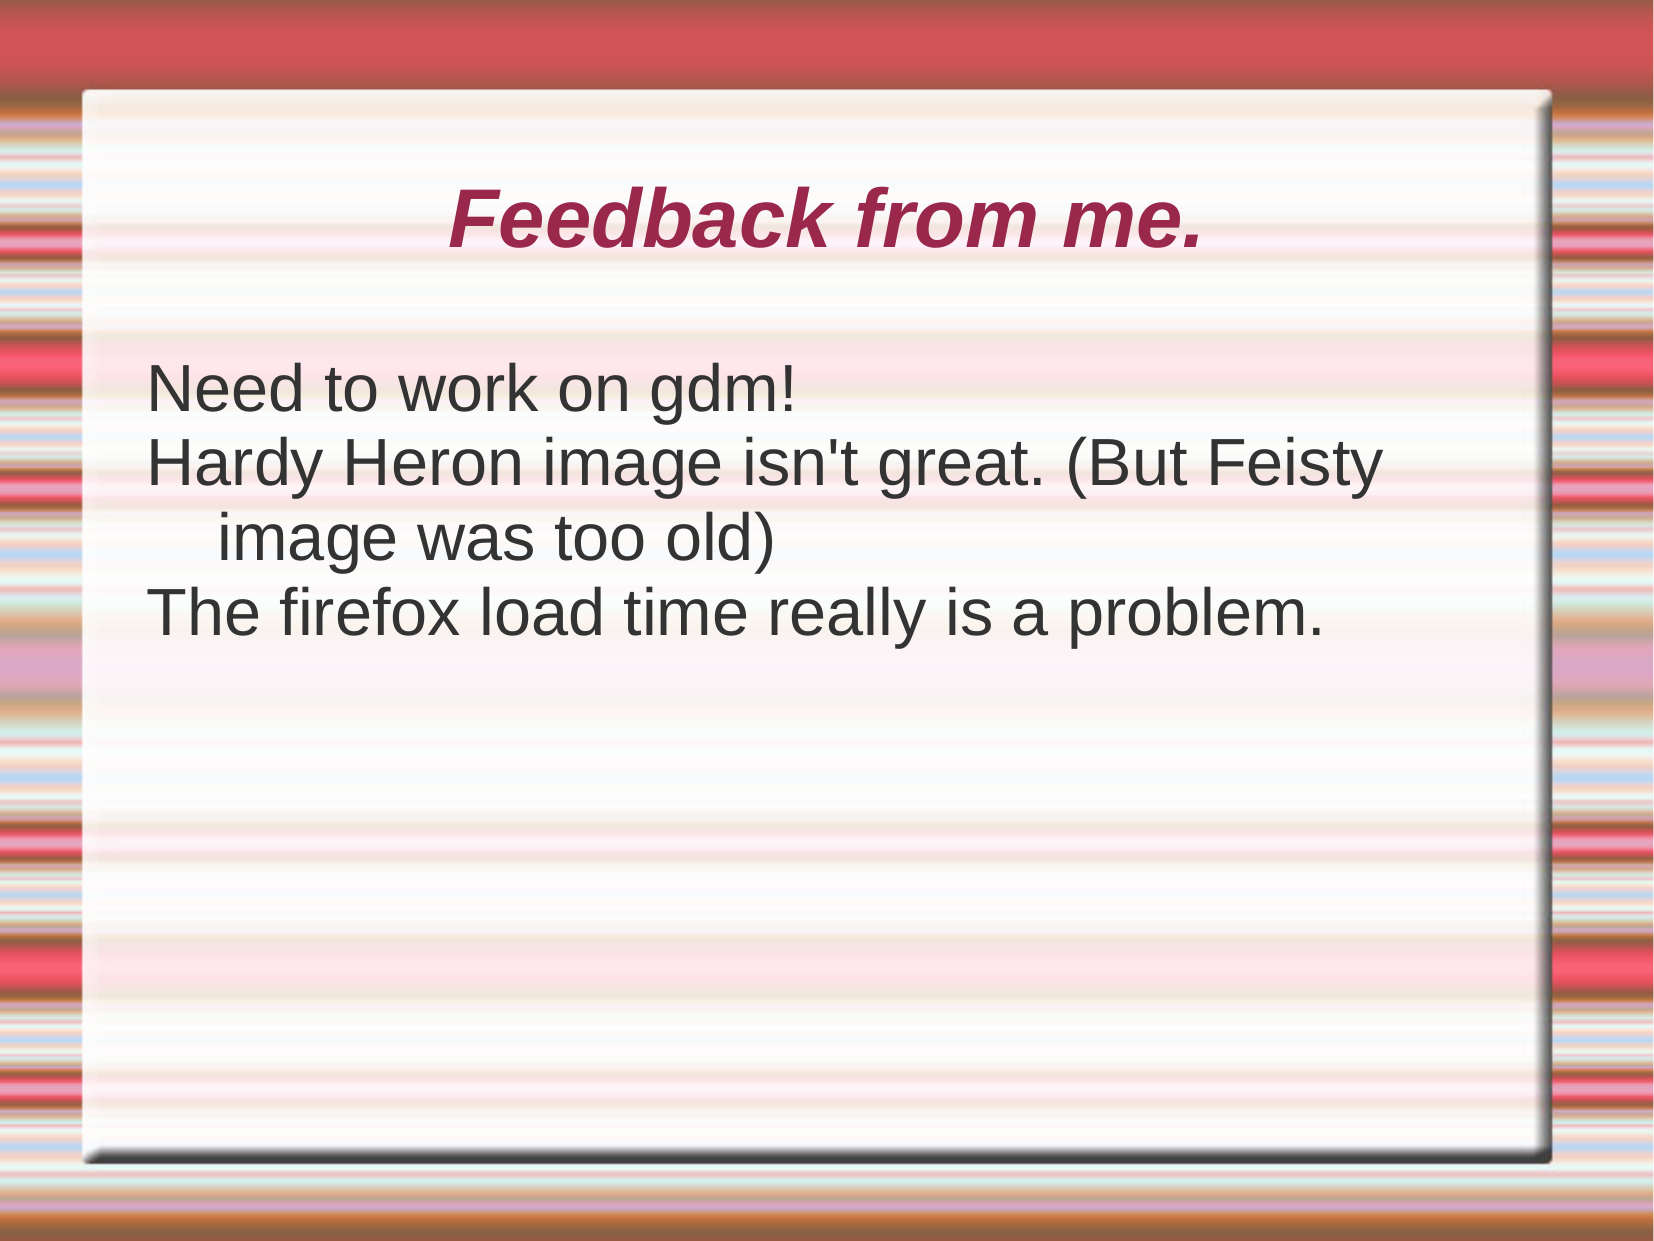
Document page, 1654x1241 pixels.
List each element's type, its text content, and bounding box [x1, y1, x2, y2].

title Feedback from me. [121, 114, 1534, 322]
list Need to work on gdm! Hardy Heron image isn't great. (But Feisty image was too old) The firefox load time really is a problem. [134, 350, 1516, 1133]
picture [0, 0, 1654, 1241]
